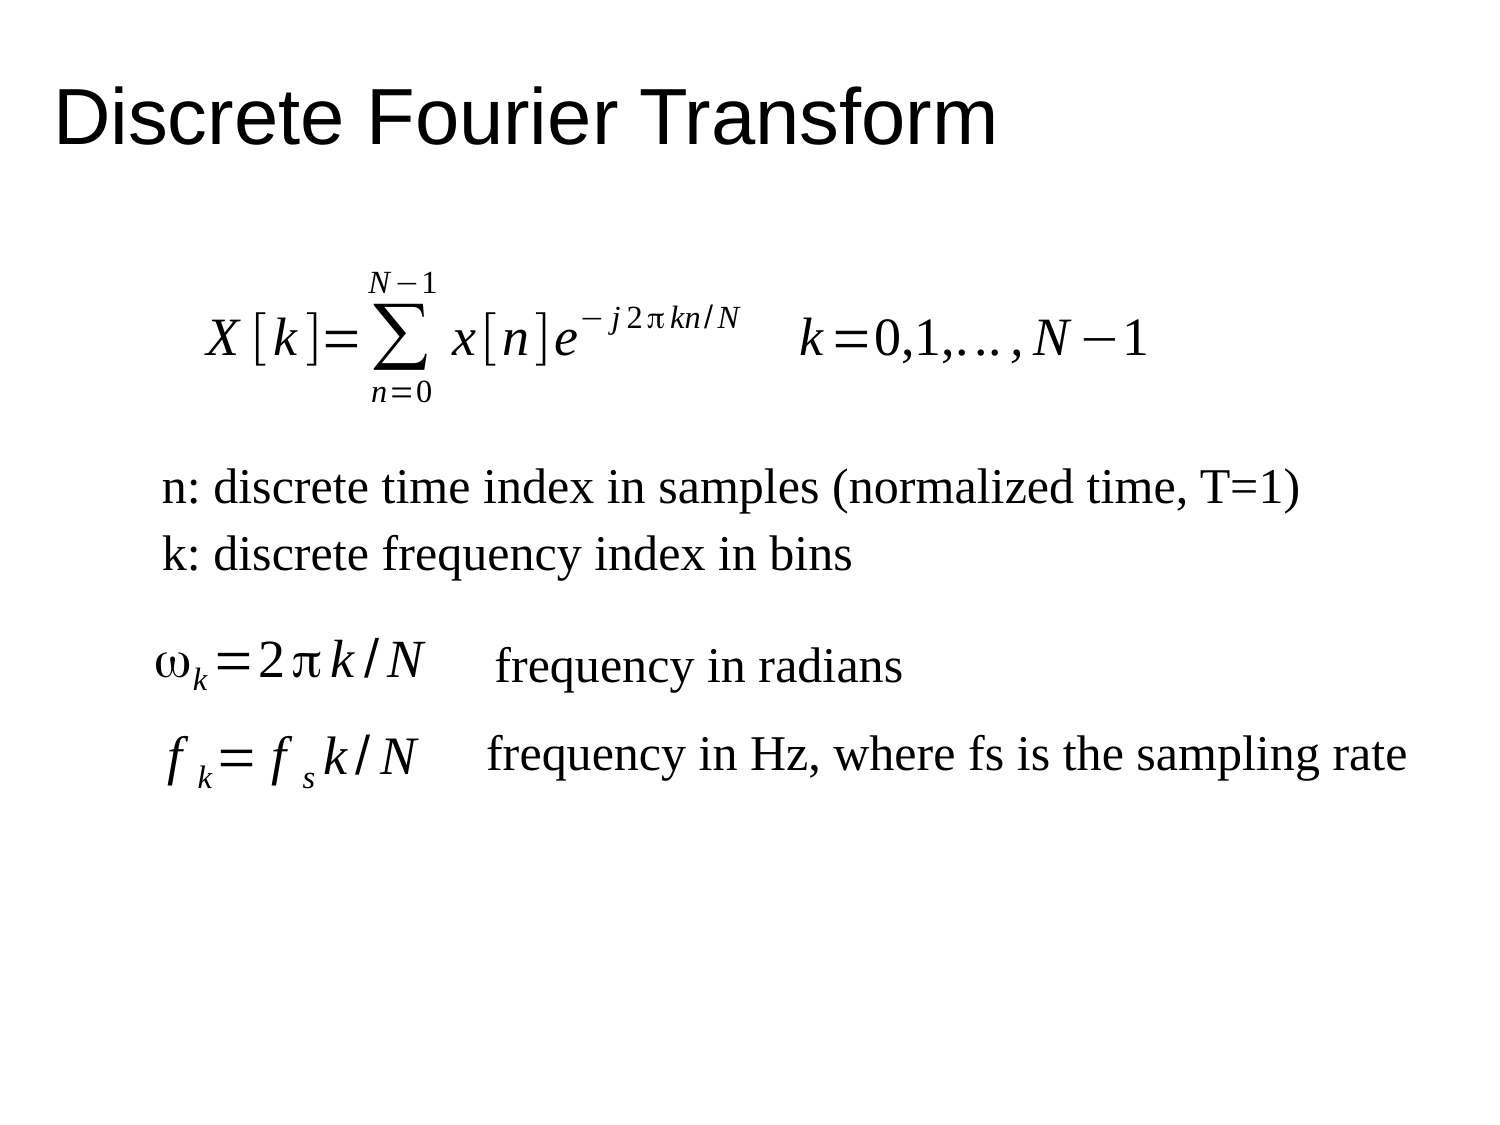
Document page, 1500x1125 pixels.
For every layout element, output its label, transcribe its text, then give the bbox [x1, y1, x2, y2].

chart [147, 630, 438, 698]
chart [194, 264, 1156, 411]
chart [150, 726, 430, 796]
text_box frequency in Hz, where fs is the sampling rate [471, 712, 1424, 788]
title Discrete Fourier Transform [53, 19, 1403, 207]
text_box frequency in radians [479, 624, 919, 701]
text_box n: discrete time index in samples (normalized time, T=1) k: discrete frequency index in bins [147, 446, 1317, 589]
